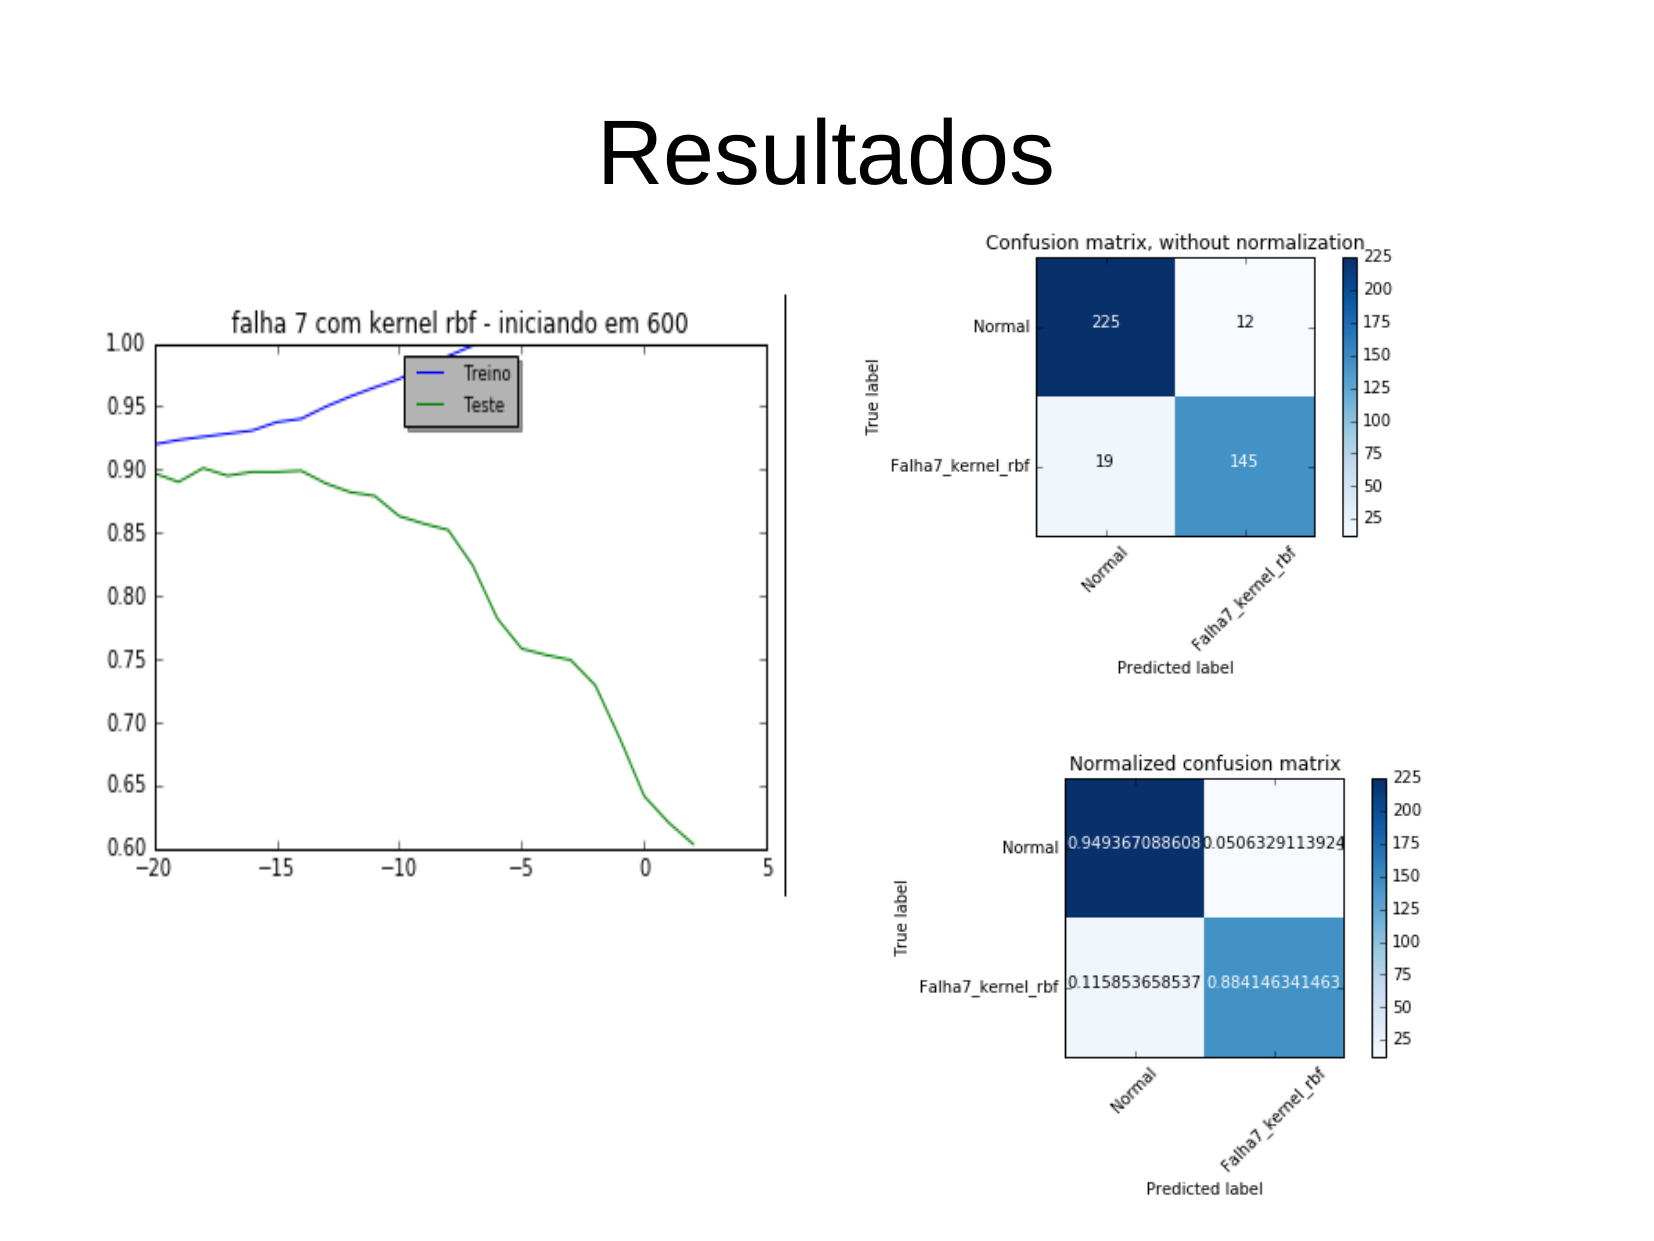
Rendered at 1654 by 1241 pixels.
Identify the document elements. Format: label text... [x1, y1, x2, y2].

picture [885, 708, 1497, 1220]
title Resultados [82, 49, 1571, 257]
picture [861, 212, 1441, 691]
picture [93, 268, 827, 922]
